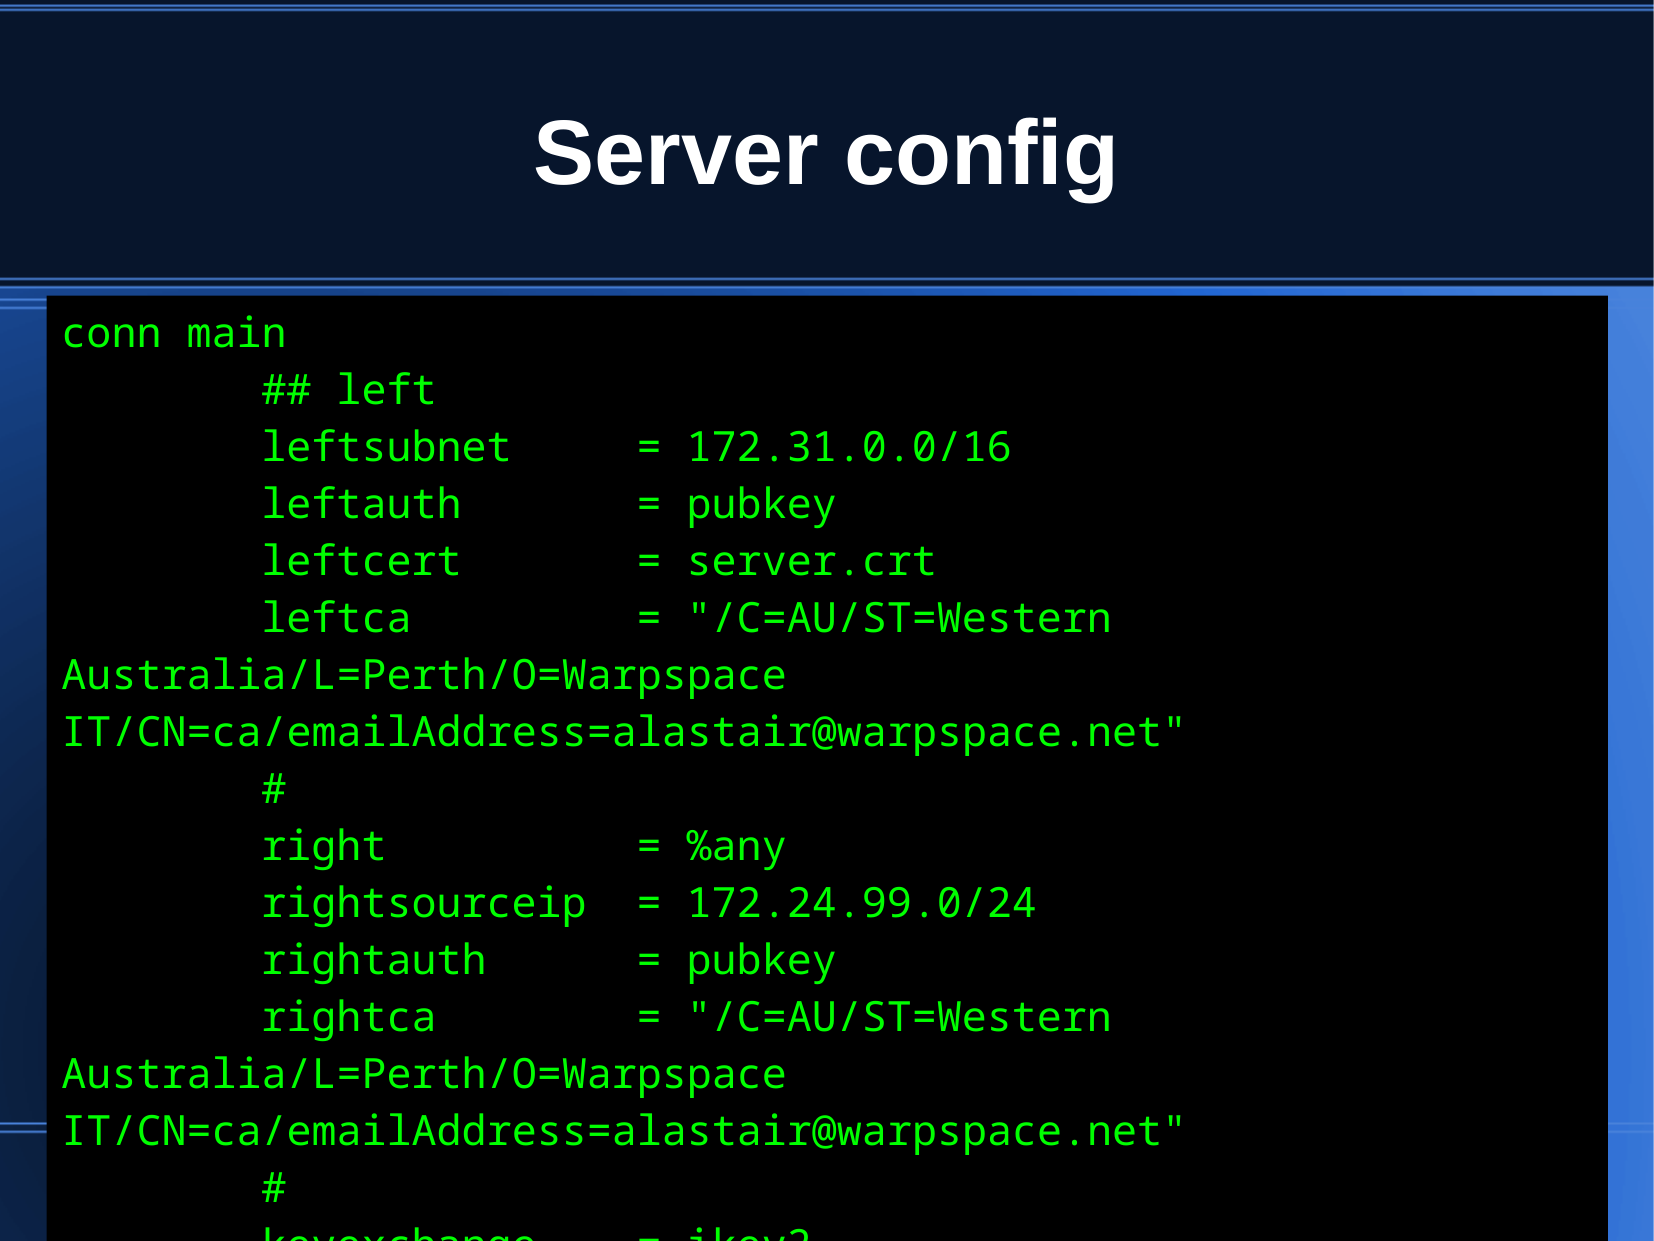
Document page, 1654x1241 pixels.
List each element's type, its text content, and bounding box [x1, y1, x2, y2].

text_box conn main ## left leftsubnet = 172.31.0.0/16 leftauth = pubkey leftcert = server.crt leftca = "/C=AU/ST=Western Australia/L=Perth/O=Warpspace IT/CN=ca/emailAddress=alastair@warpspace.net" # right = %any rightsourceip = 172.24.99.0/24 rightauth = pubkey rightca = "/C=AU/ST=Western Australia/L=Perth/O=Warpspace IT/CN=ca/emailAddress=alastair@warpspace.net" # keyexchange = ikev2 ike = aes128-sha256-modp3072 auto = start [46, 295, 1608, 1204]
title Server config [82, 49, 1571, 257]
picture [0, 0, 1654, 1241]
